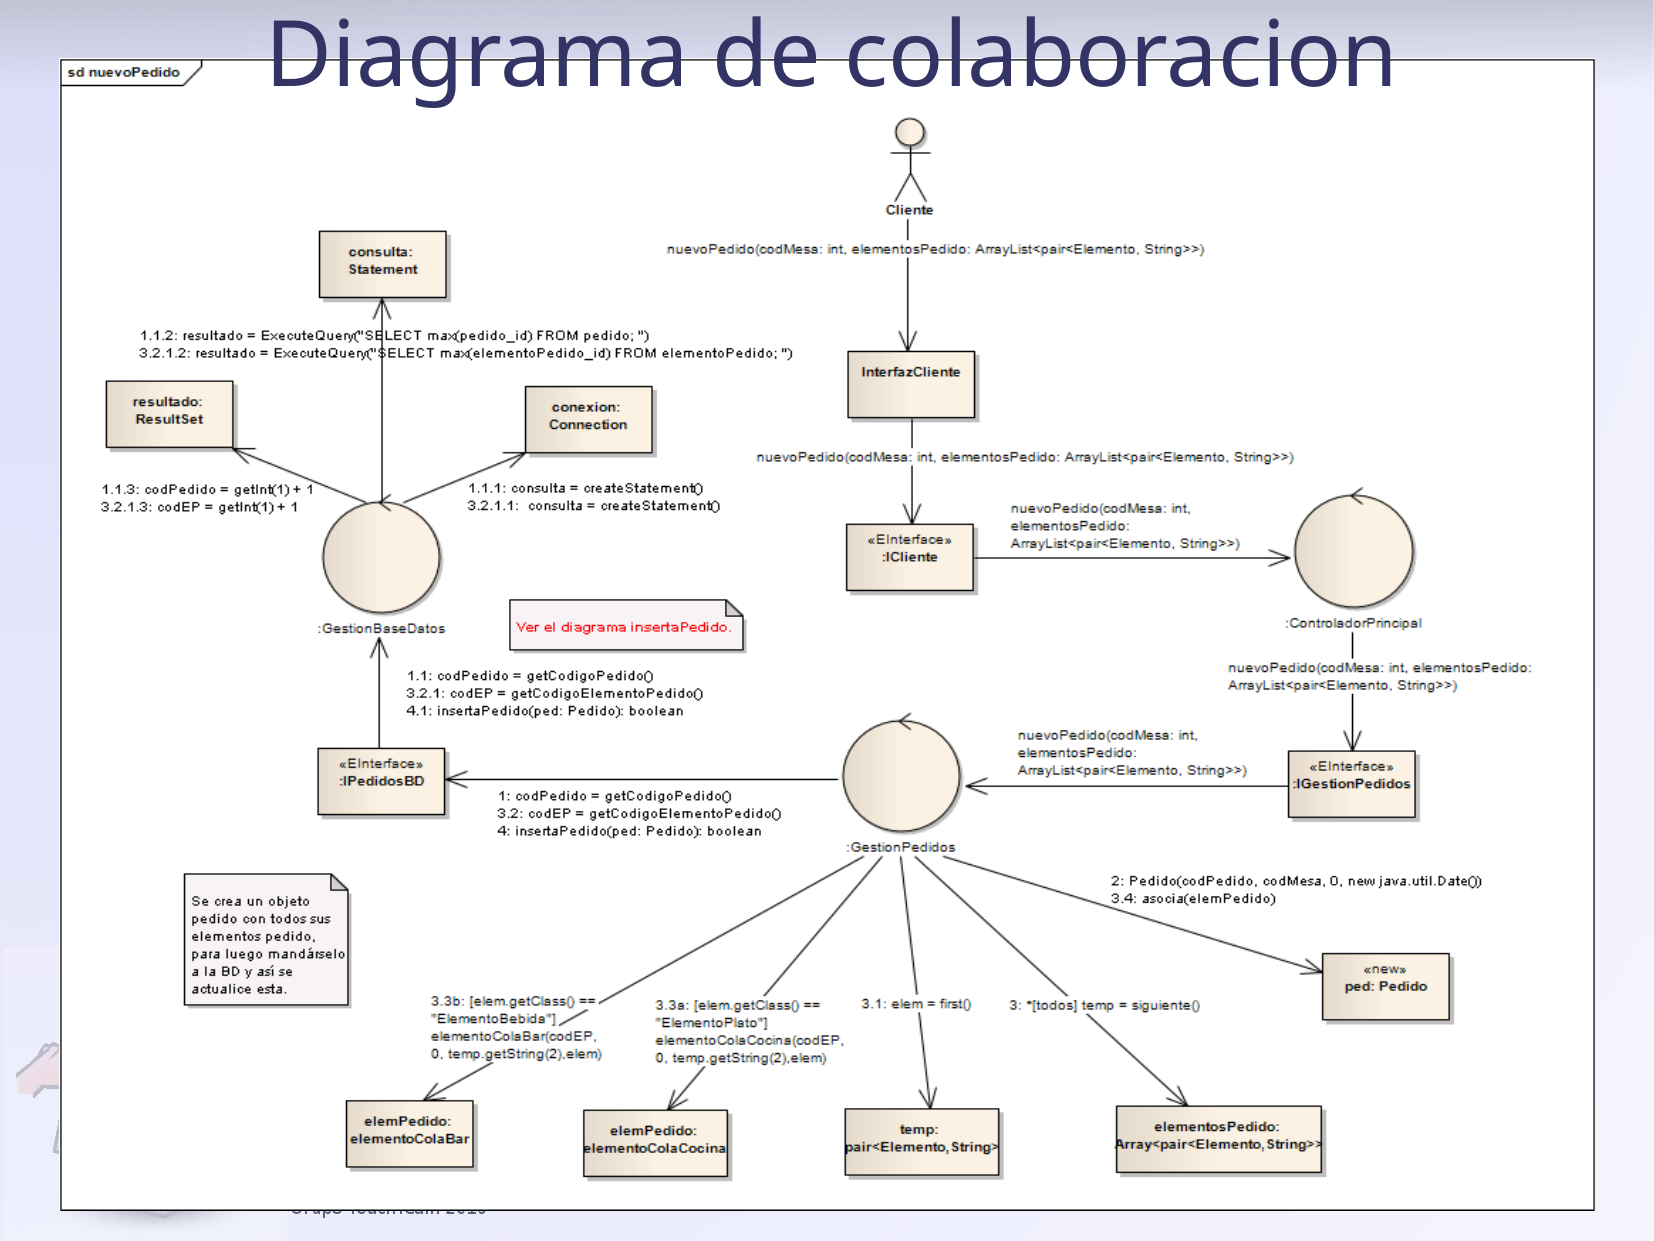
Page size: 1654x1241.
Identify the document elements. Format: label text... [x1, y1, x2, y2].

picture [0, 0, 1654, 1241]
title Diagrama de colaboracion [88, 0, 1577, 131]
